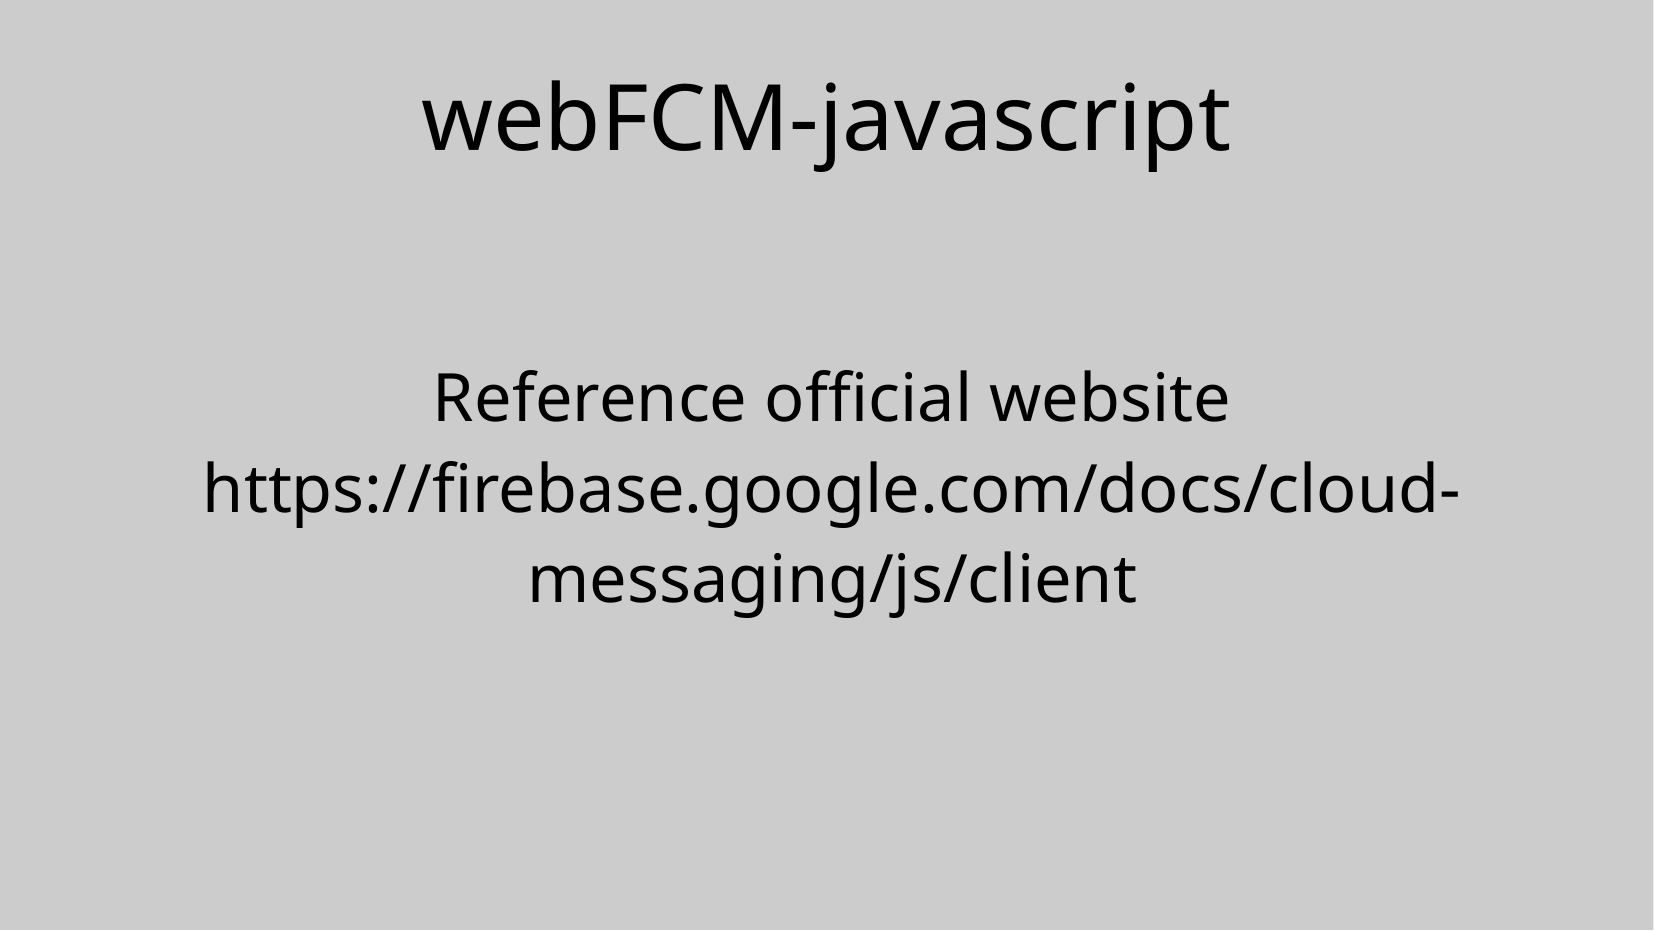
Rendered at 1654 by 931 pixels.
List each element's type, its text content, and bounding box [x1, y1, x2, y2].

title webFCM-javascript [82, 37, 1571, 193]
subtitle Reference official website https://firebase.google.com/docs/cloud-messaging/js/client [88, 216, 1577, 756]
